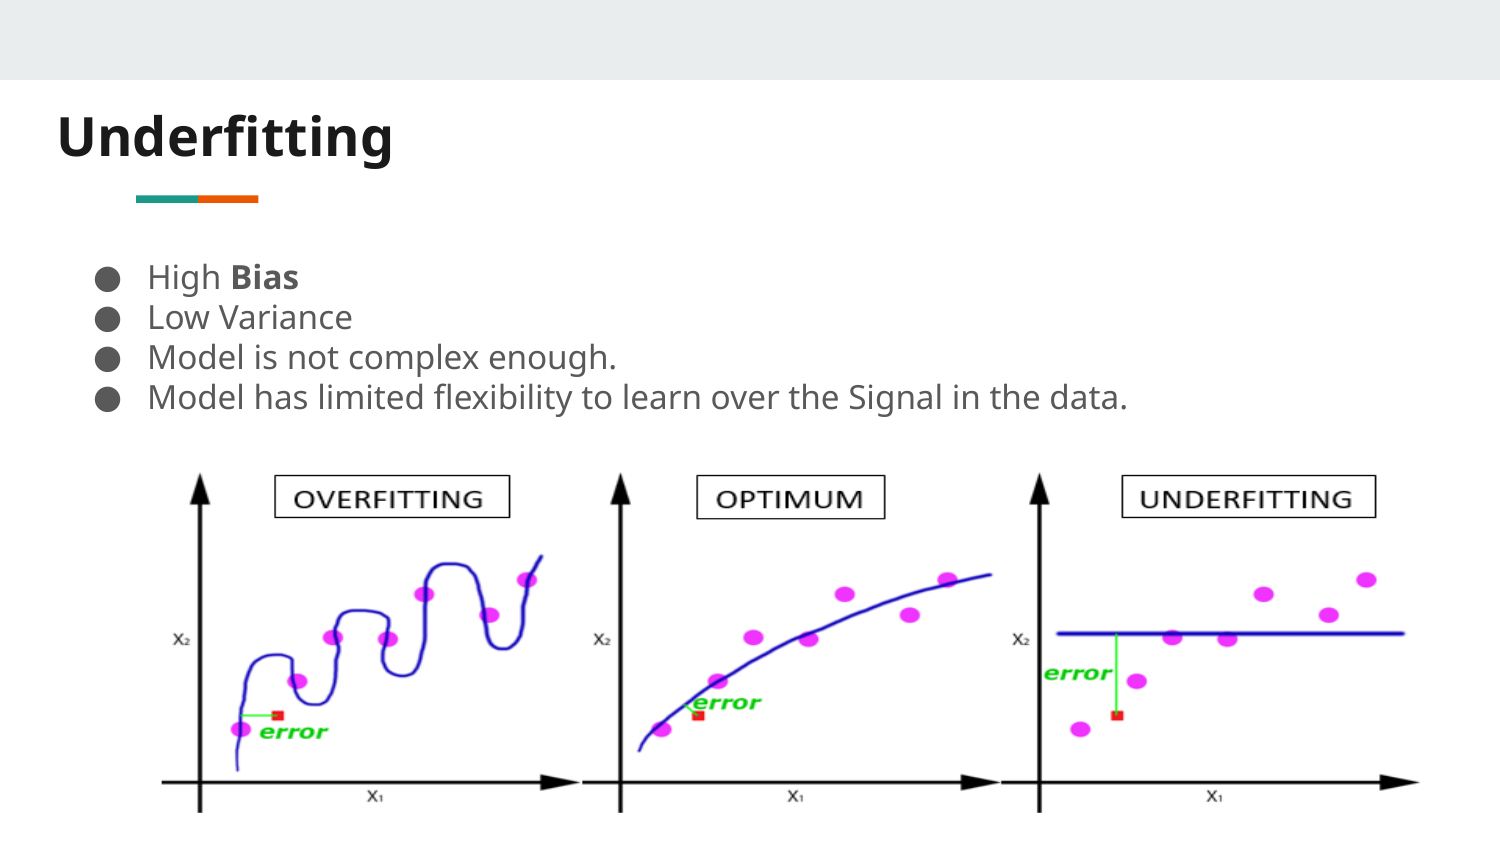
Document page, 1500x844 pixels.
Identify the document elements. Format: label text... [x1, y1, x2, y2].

picture [137, 459, 1447, 829]
title Underfitting [41, 87, 1303, 176]
list High Bias Low Variance Model is not complex enough. Model has limited flexibility to learn over the Signal in the data. [57, 241, 1319, 612]
